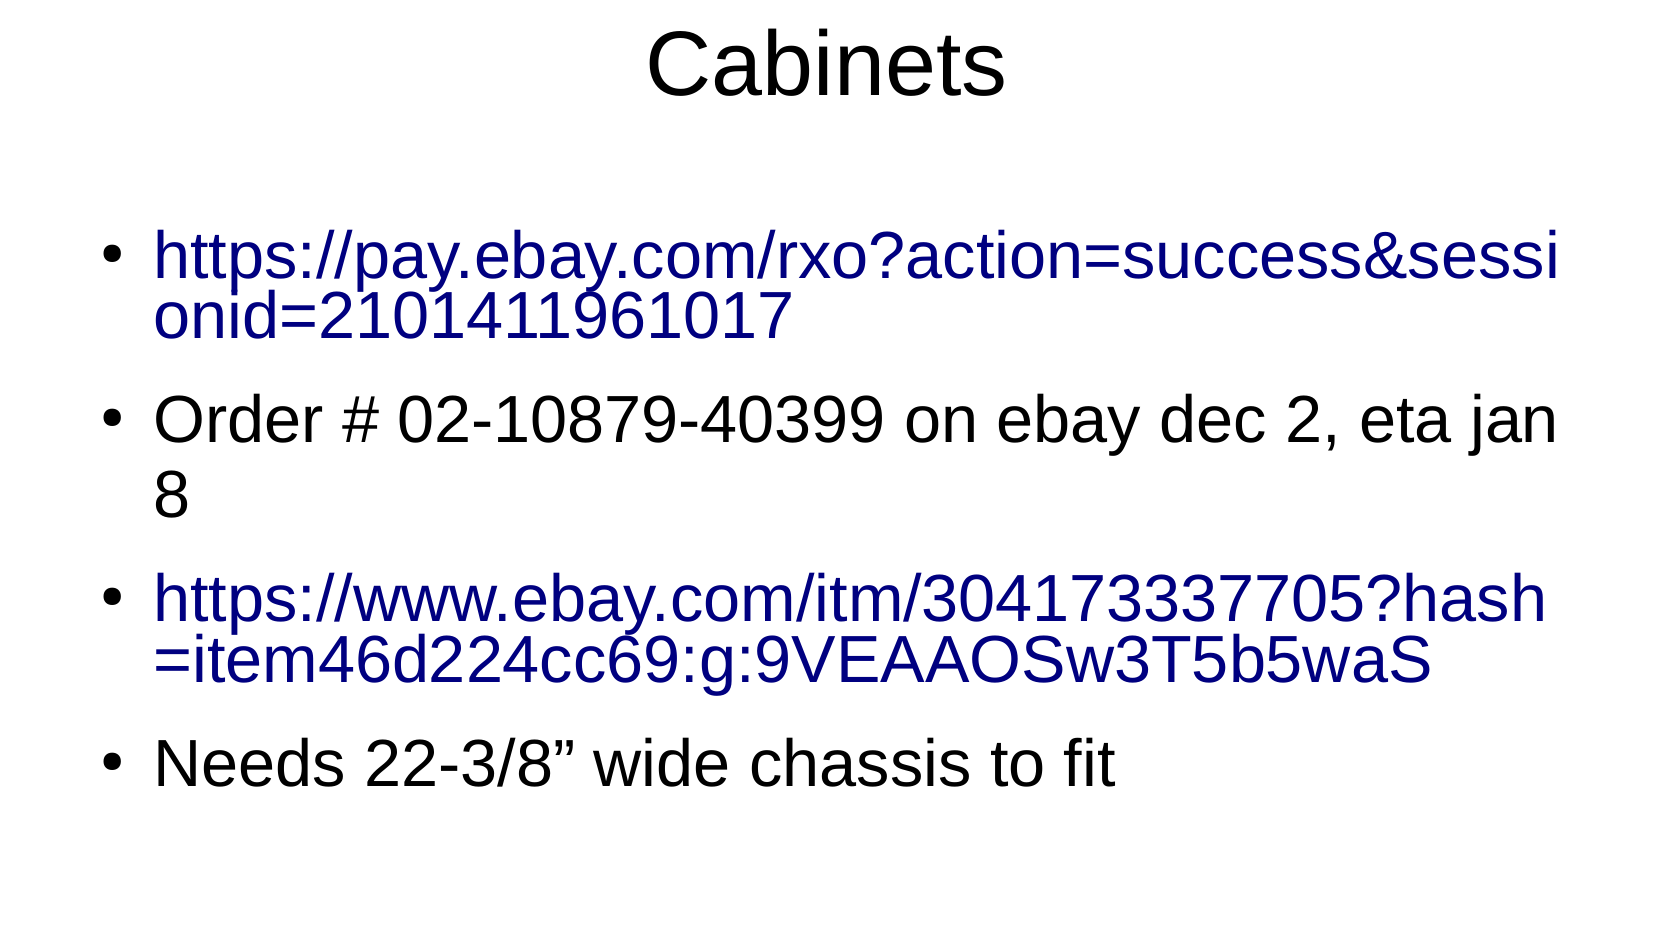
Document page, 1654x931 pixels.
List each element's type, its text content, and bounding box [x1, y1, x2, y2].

list https://pay.ebay.com/rxo?action=success&sessionid=2101411961017 Order # 02-10879-40399 on ebay dec 2, eta jan 8 https://www.ebay.com/itm/304173337705?hash=item46d224cc69:g:9VEAAOSw3T5b5waS Needs 22-3/8” wide chassis to fit [82, 217, 1571, 758]
title Cabinets [82, 12, 1571, 217]
